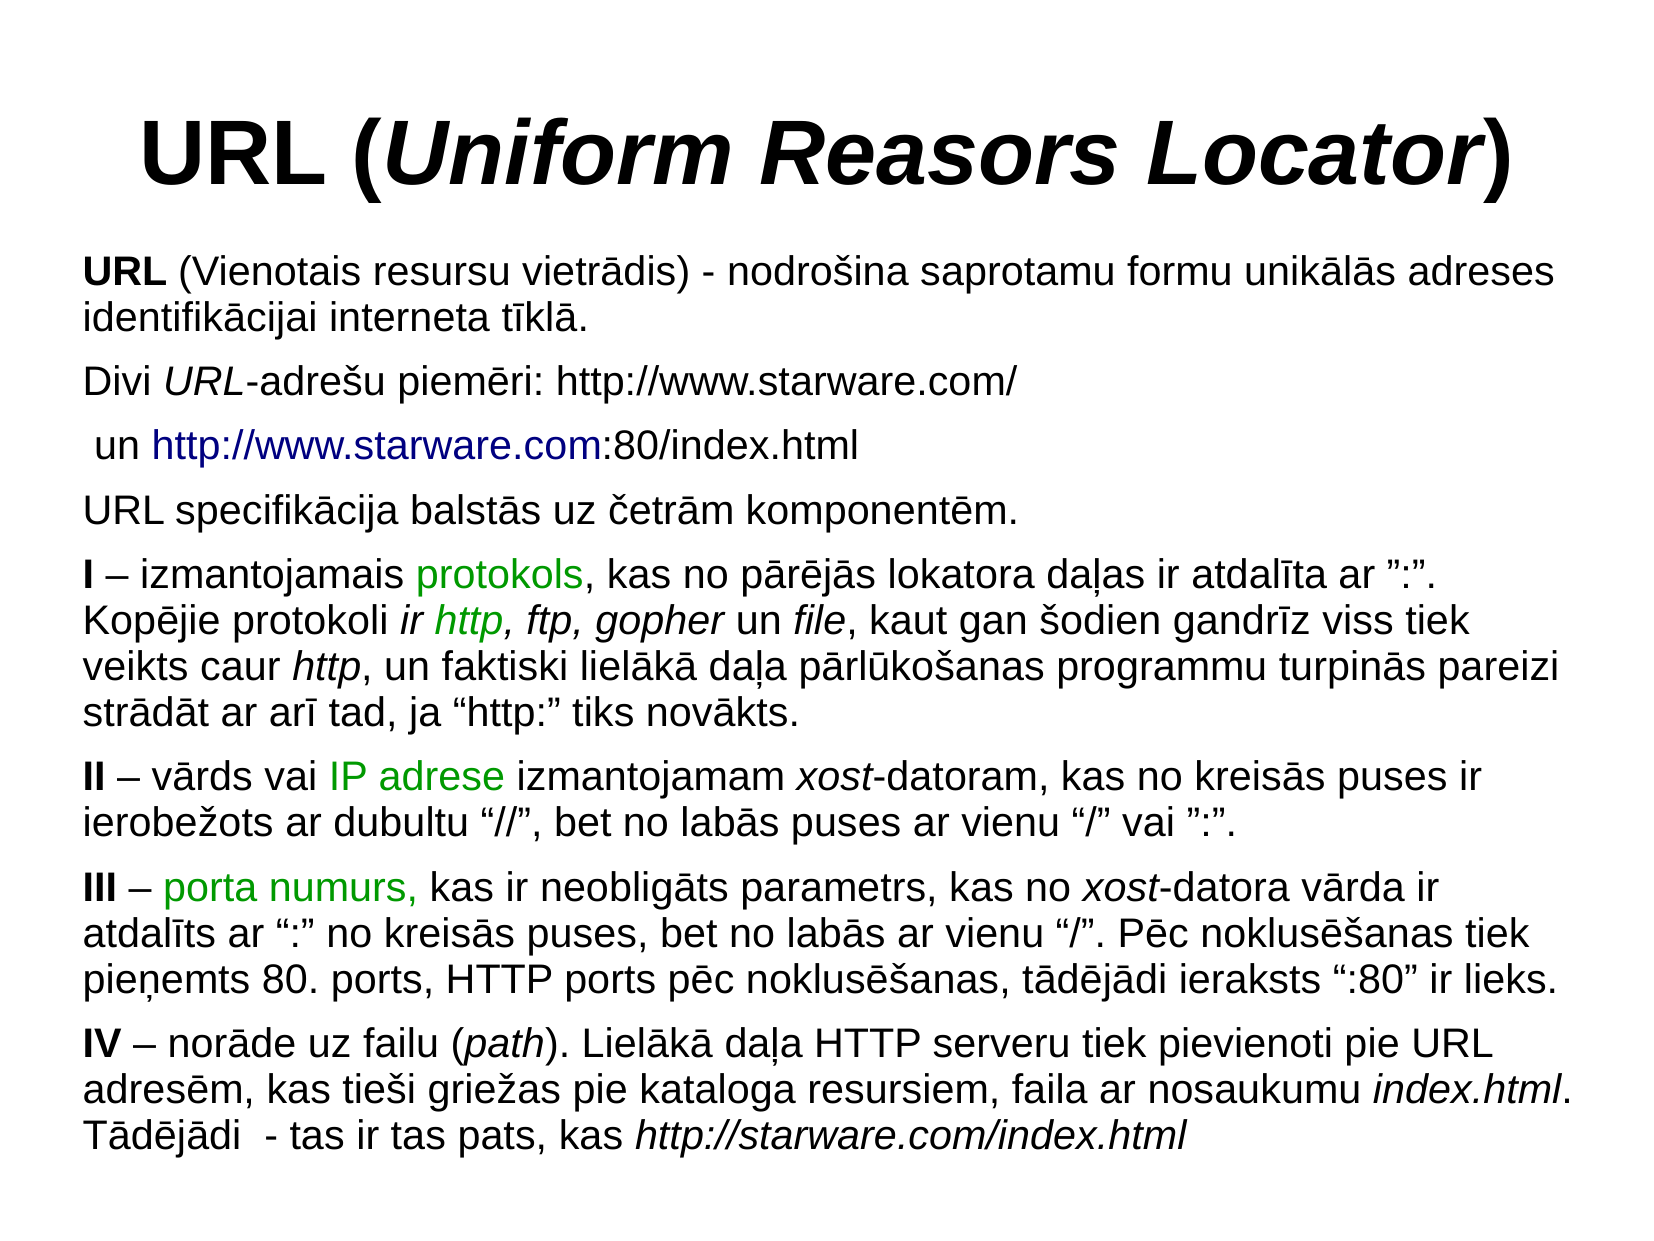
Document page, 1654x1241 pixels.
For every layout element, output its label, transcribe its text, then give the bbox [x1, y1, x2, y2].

list URL (Vienotais resursu vietrādis) - nodrošina saprotamu formu unikālās adreses identifikācijai interneta tīklā. Divi URL-adrešu piemēri: http://www.starware.com/ un http://www.starware.com:80/index.html URL specifikācija balstās uz četrām komponentēm. I – izmantojamais protokols, kas no pārējās lokatora daļas ir atdalīta ar ”:”. Kopējie protokoli ir http, ftp, gopher un file, kaut gan šodien gandrīz viss tiek veikts caur http, un faktiski lielākā daļa pārlūkošanas programmu turpinās pareizi strādāt ar arī tad, ja “http:” tiks novākts. II – vārds vai IP adrese izmantojamam xost-datoram, kas no kreisās puses ir ierobežots ar dubultu “//”, bet no labās puses ar vienu “/” vai ”:”. III – porta numurs, kas ir neobligāts parametrs, kas no xost-datora vārda ir atdalīts ar “:” no kreisās puses, bet no labās ar vienu “/”. Pēc noklusēšanas tiek pieņemts 80. ports, HTTP ports pēc noklusēšanas, tādējādi ieraksts “:80” ir lieks. IV – norāde uz failu (path). Lielākā daļa HTTP serveru tiek pievienoti pie URL adresēm, kas tieši griežas pie kataloga resursiem, faila ar nosaukumu index.html. Tādējādi - tas ir tas pats, kas http://starware.com/index.html [82, 248, 1583, 1182]
title URL (Uniform Reasors Locator) [82, 49, 1571, 248]
